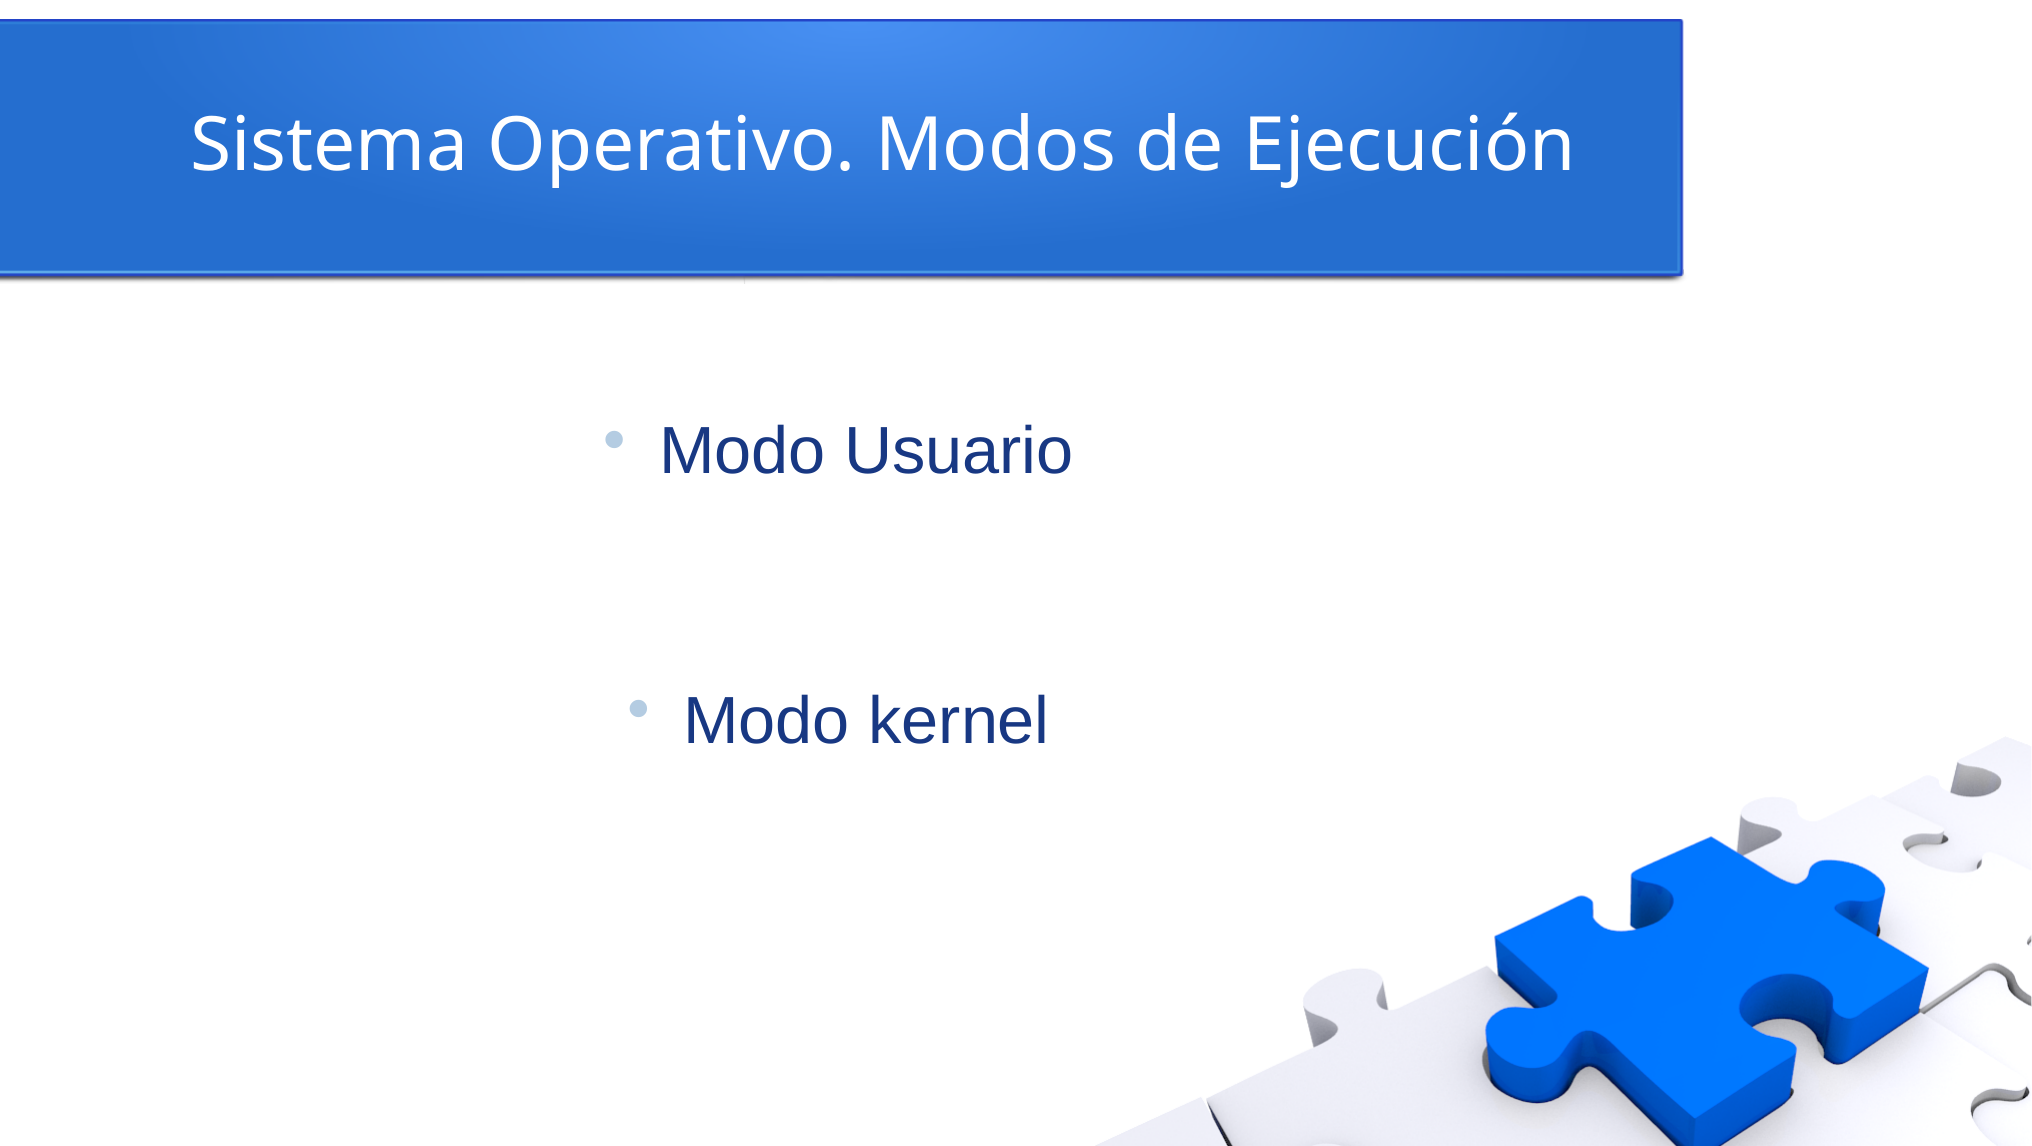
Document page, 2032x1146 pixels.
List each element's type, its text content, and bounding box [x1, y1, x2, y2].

title Sistema Operativo. Modos de Ejecución [101, 45, 1666, 237]
text_box Modo Usuario Modo kernel [177, 329, 1501, 993]
picture [0, 19, 1689, 284]
picture [1071, 605, 2032, 1146]
